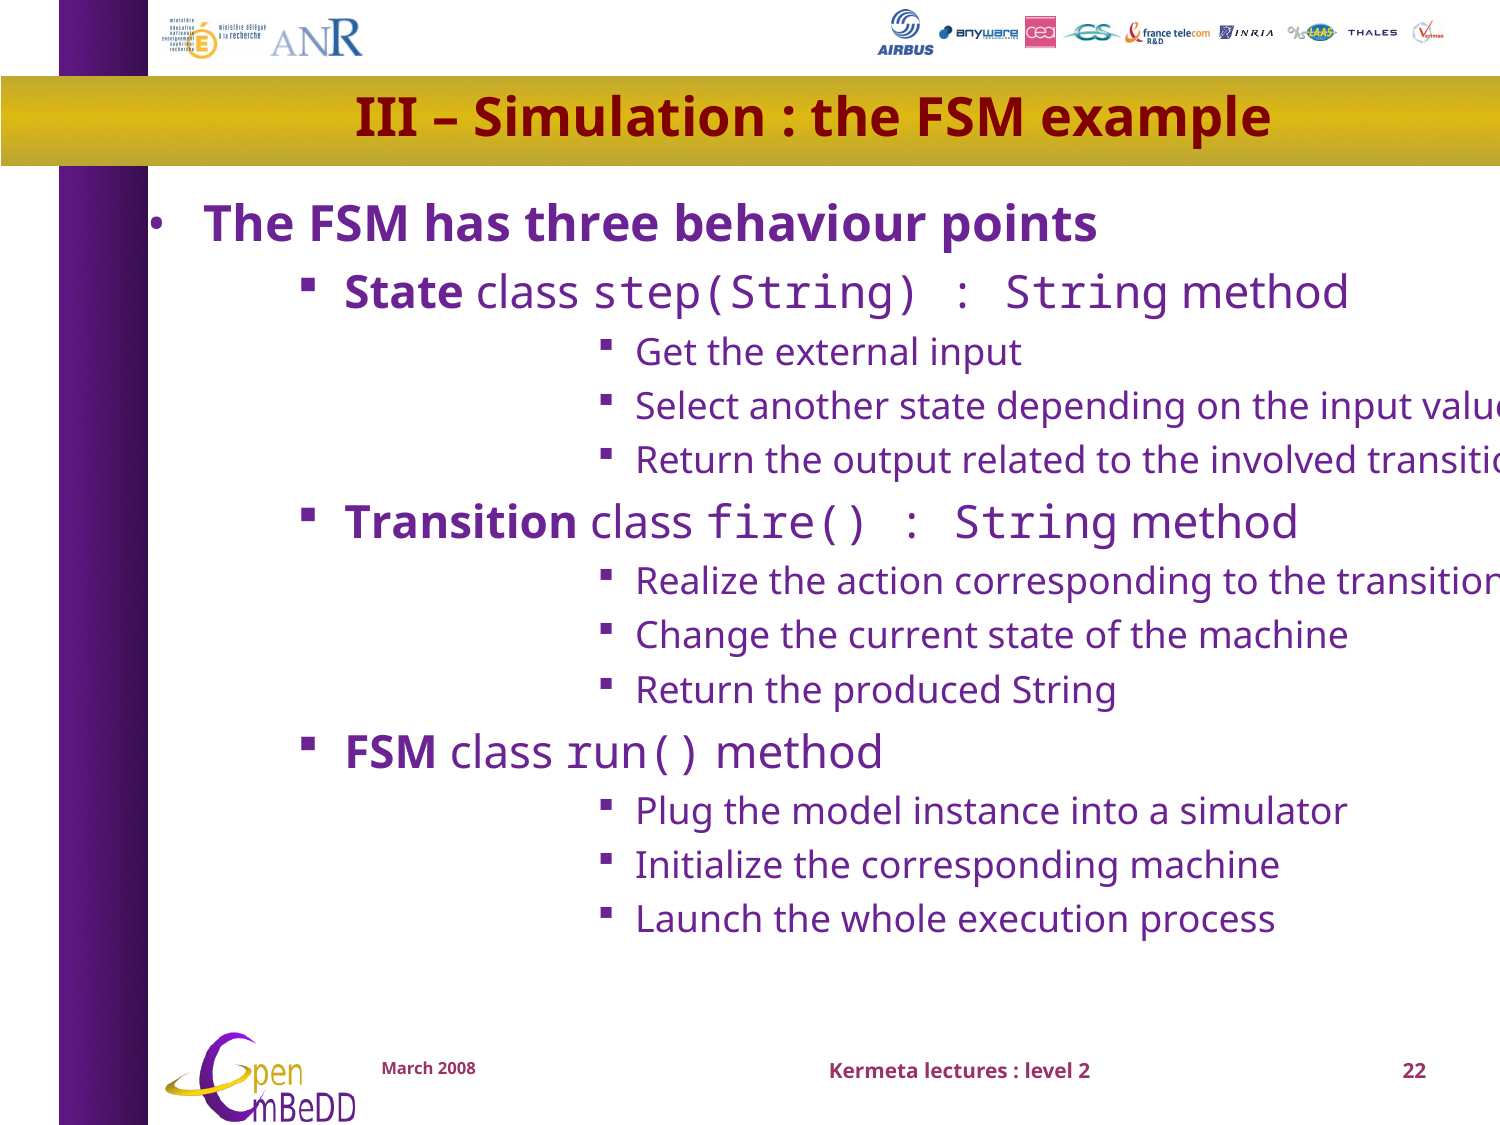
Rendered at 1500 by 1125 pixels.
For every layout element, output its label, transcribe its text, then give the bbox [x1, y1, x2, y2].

title III – Simulation : the FSM example [278, 82, 1350, 148]
picture [162, 18, 266, 59]
text_box <numéro> [1387, 1049, 1482, 1101]
text_box March 2008 [366, 1049, 531, 1101]
picture [165, 1032, 355, 1122]
text_box Kermeta lectures : level 2 [531, 1049, 1387, 1101]
picture [270, 18, 363, 57]
picture [877, 9, 1445, 55]
list The FSM has three behaviour points State class step(String) : String method Get the external input Select another state depending on the input value Return the output related to the involved transition Transition class fire() : String method Realize the action corresponding to the transition Change the current state of the machine Return the produced String FSM class run() method Plug the model instance into a simulator Initialize the corresponding machine Launch the whole execution process [147, 191, 1500, 941]
picture [1, 0, 1500, 1125]
